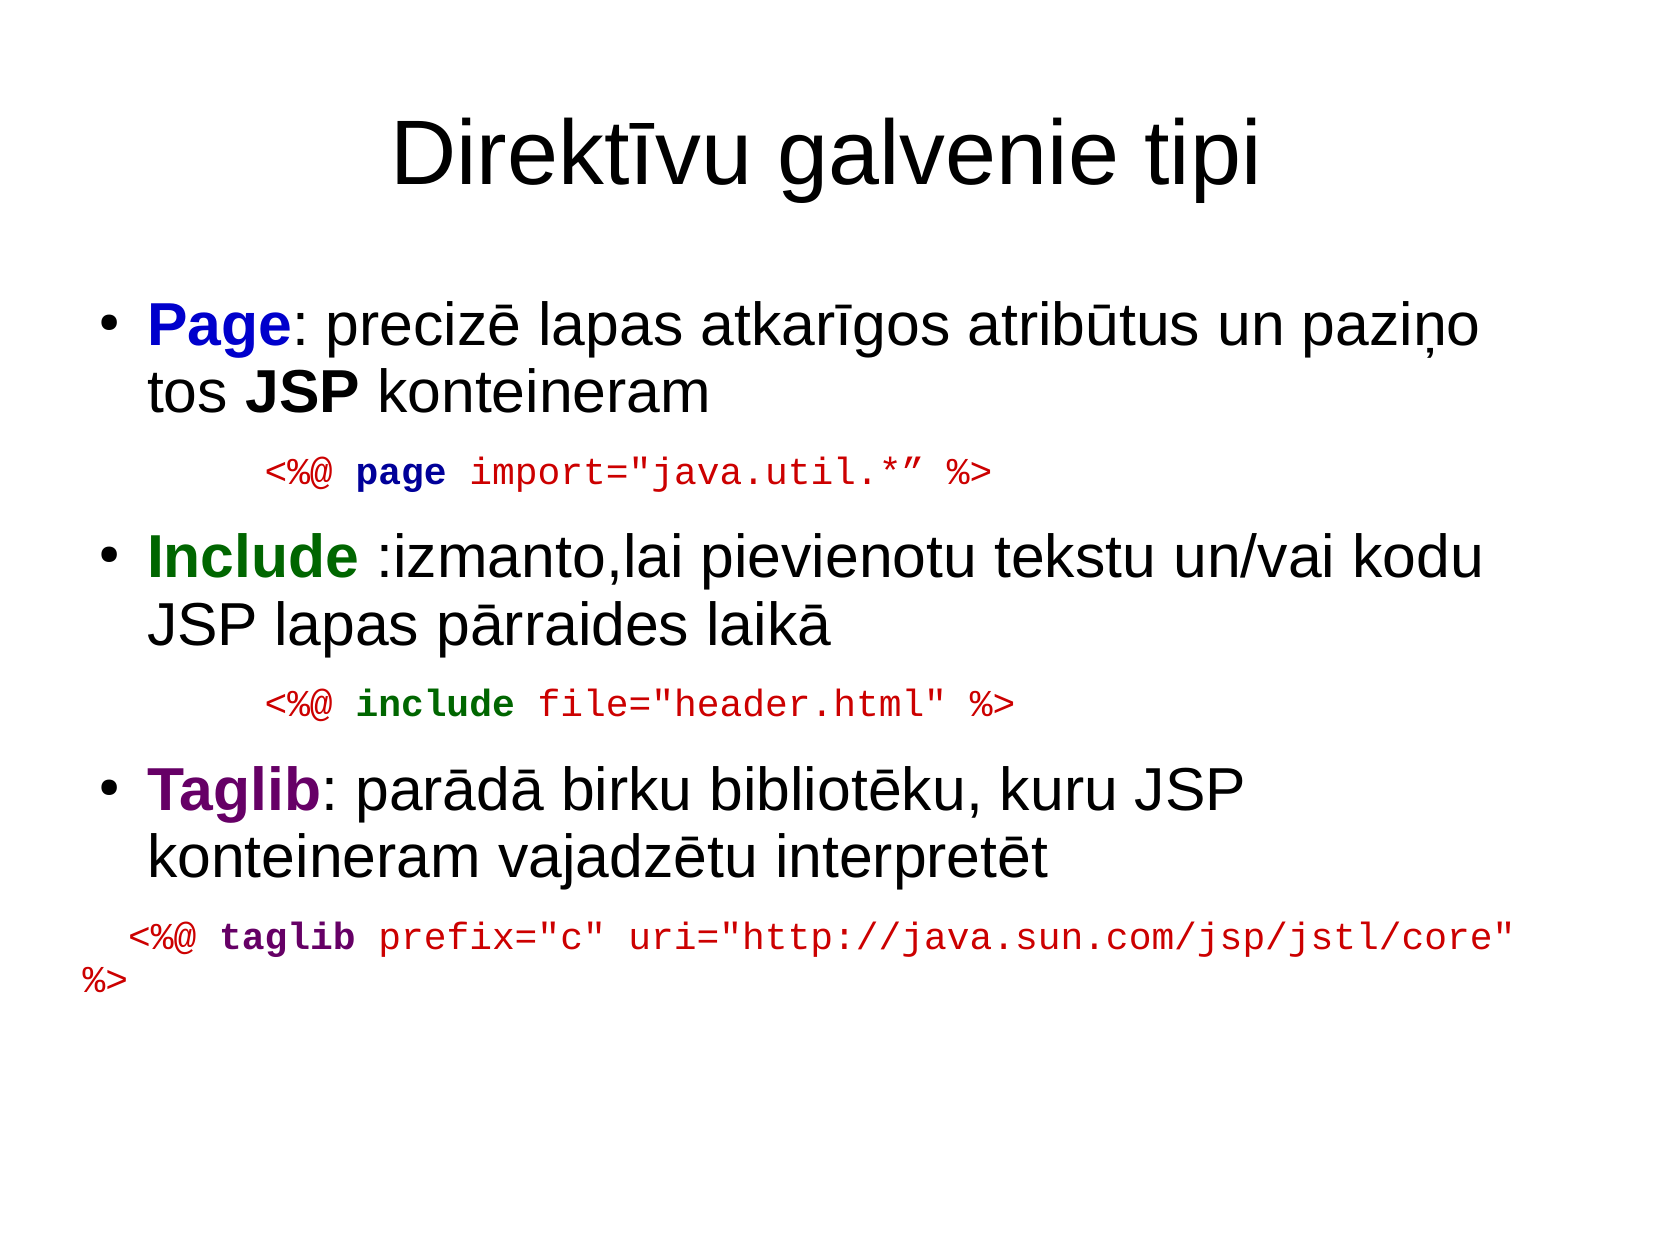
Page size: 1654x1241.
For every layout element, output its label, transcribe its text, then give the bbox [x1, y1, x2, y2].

list Page: precizē lapas atkarīgos atribūtus un paziņo tos JSP konteineram <%@ page import="java.util.*” %> Include :izmanto,lai pievienotu tekstu un/vai kodu JSP lapas pārraides laikā <%@ include file="header.html" %> Taglib: parādā birku bibliotēku, kuru JSP konteineram vajadzētu interpretēt <%@ taglib prefix="c" uri="http://java.sun.com/jsp/jstl/core" %> [82, 290, 1538, 1010]
title Direktīvu galvenie tipi [82, 49, 1571, 257]
